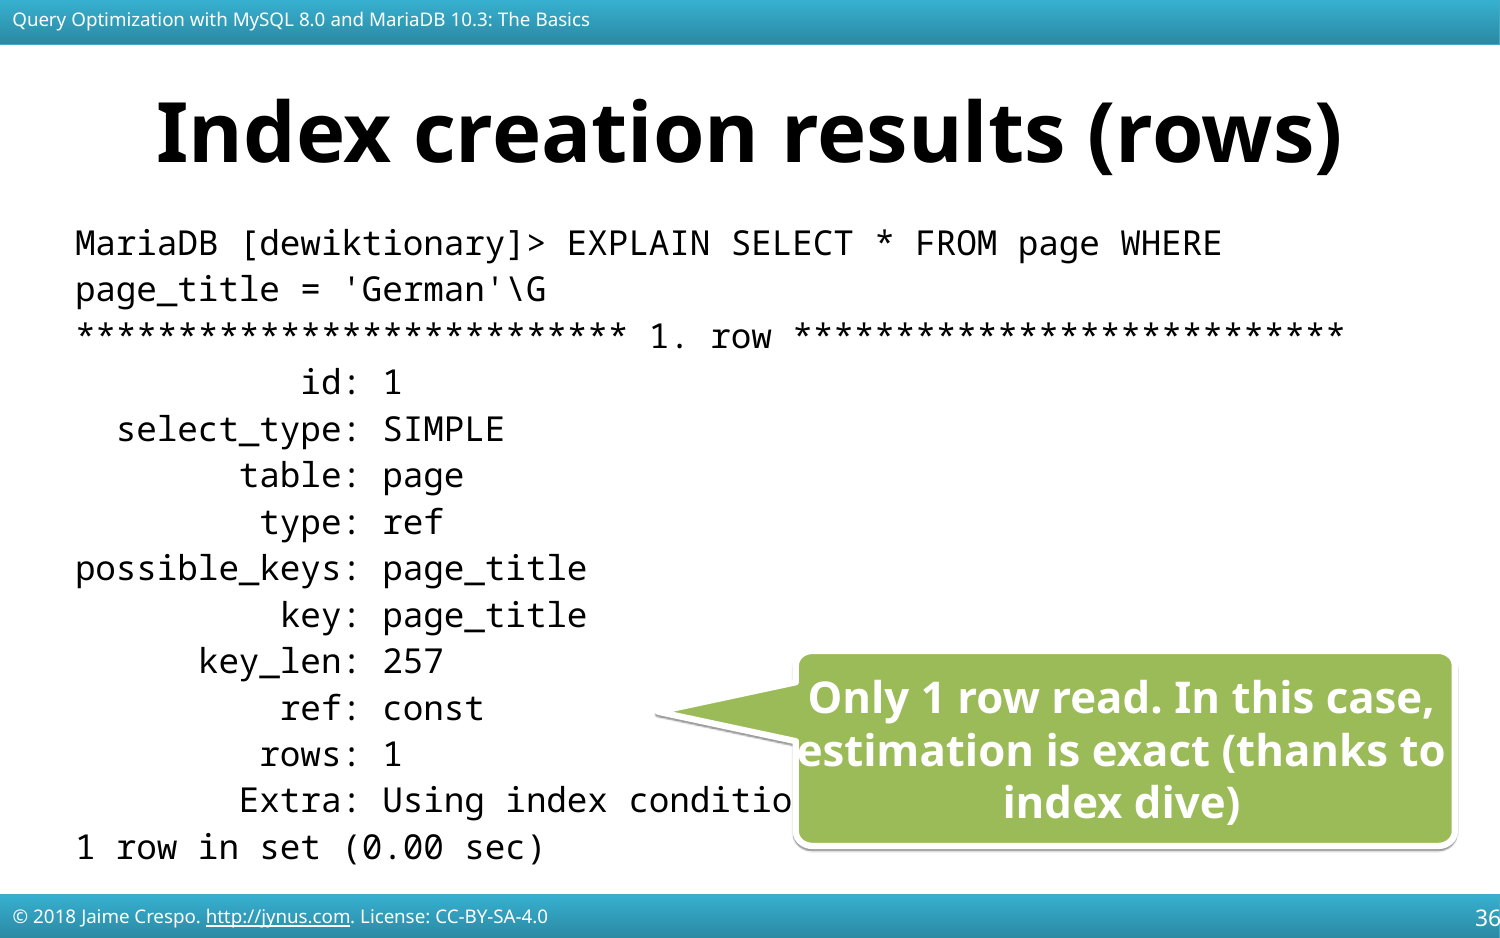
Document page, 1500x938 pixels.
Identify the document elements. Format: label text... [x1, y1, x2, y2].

text_box Only 1 row read. In this case, estimation is exact (thanks to index dive) [657, 650, 1455, 846]
list MariaDB [dewiktionary]> EXPLAIN SELECT * FROM page WHERE page_title = 'German'\G *************************** 1. row *************************** id: 1 select_type: SIMPLE table: page type: ref possible_keys: page_title key: page_title key_len: 257 ref: const rows: 1 Extra: Using index condition 1 row in set (0.00 sec) [75, 218, 1425, 876]
title Index creation results (rows) [75, 32, 1425, 218]
